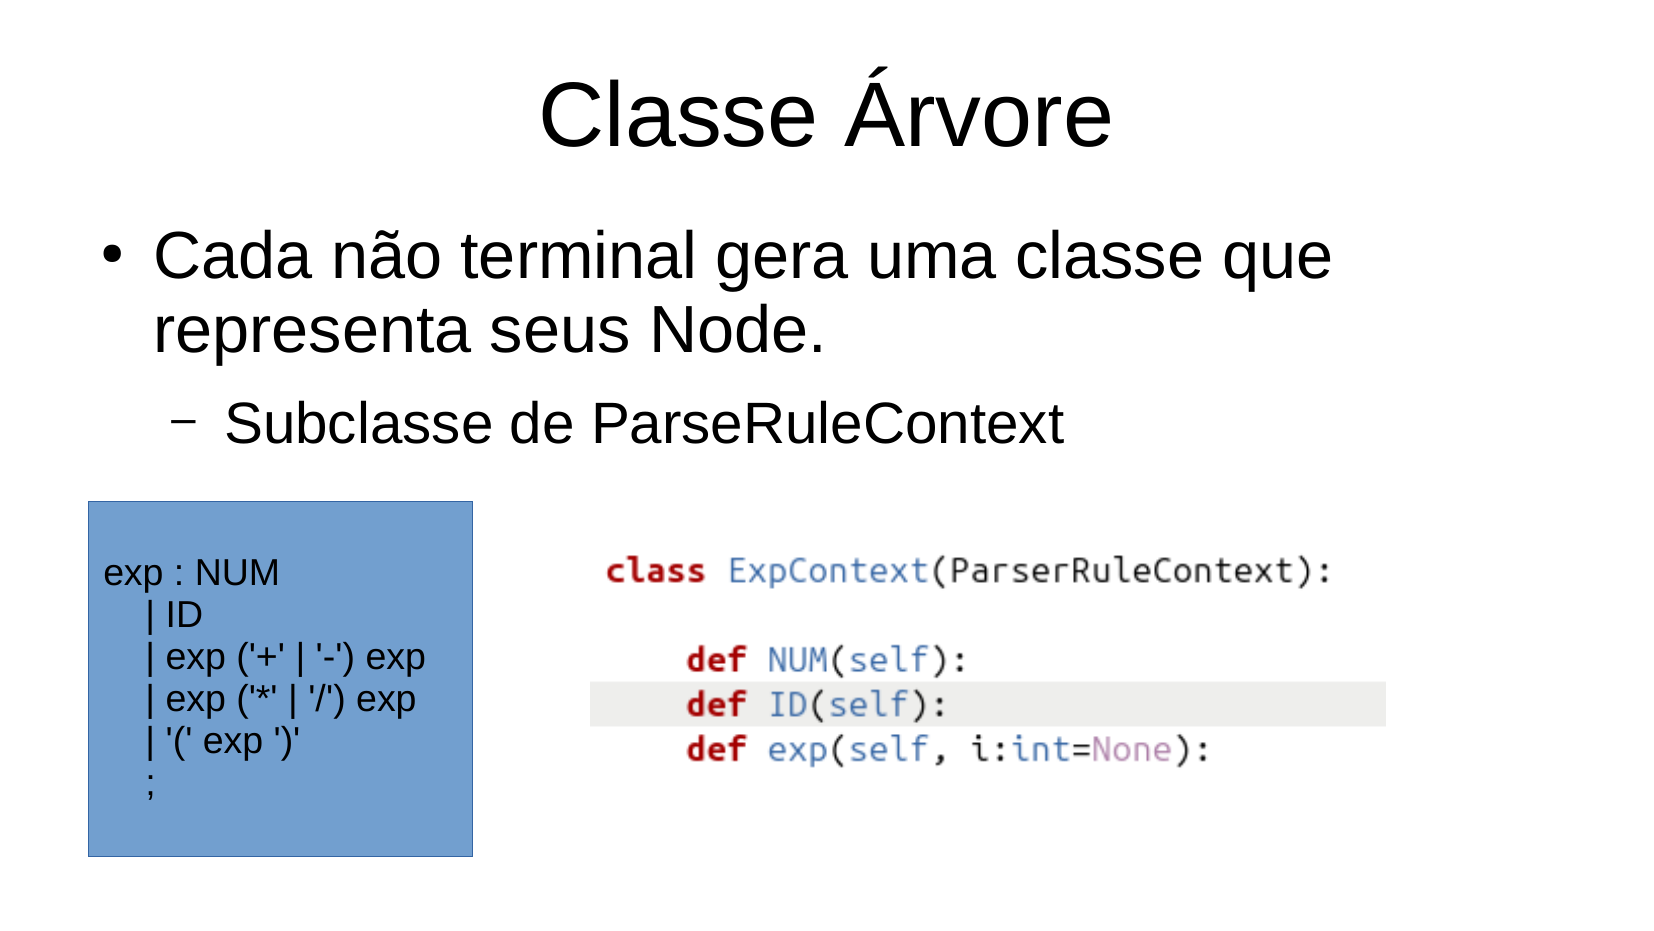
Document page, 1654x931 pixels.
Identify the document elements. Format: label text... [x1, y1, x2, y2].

list Cada não terminal gera uma classe que representa seus Node. Subclasse de ParseRuleContext [82, 217, 1571, 758]
text_box exp : NUM | ID | exp ('+' | '-') exp | exp ('*' | '/') exp | '(' exp ')' ; [88, 501, 473, 857]
title Classe Árvore [82, 37, 1571, 193]
picture [590, 536, 1386, 798]
